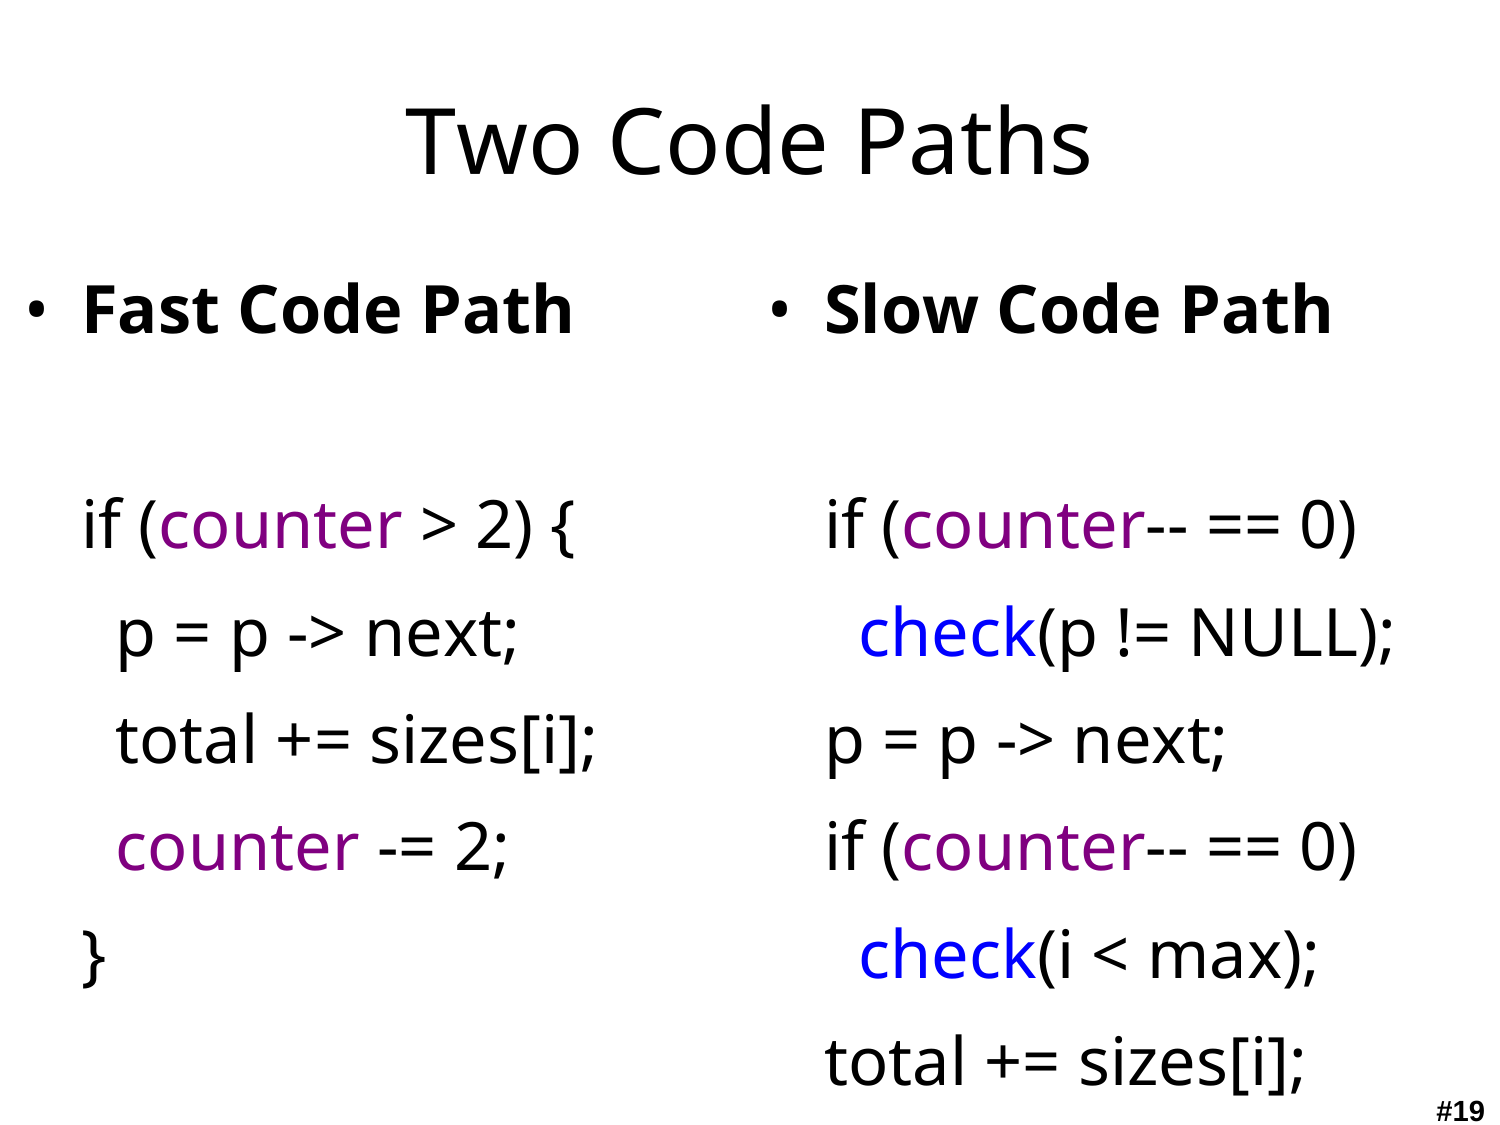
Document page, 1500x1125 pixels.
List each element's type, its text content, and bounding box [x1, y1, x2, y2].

list Fast Code Path if (counter > 2) { p = p -> next; total += sizes[i]; counter -= 2; } [24, 262, 733, 1101]
title Two Code Paths [24, 45, 1476, 233]
list Slow Code Path if (counter-- == 0) check(p != NULL); p = p -> next; if (counter-- == 0) check(i < max); total += sizes[i]; [767, 262, 1476, 1101]
